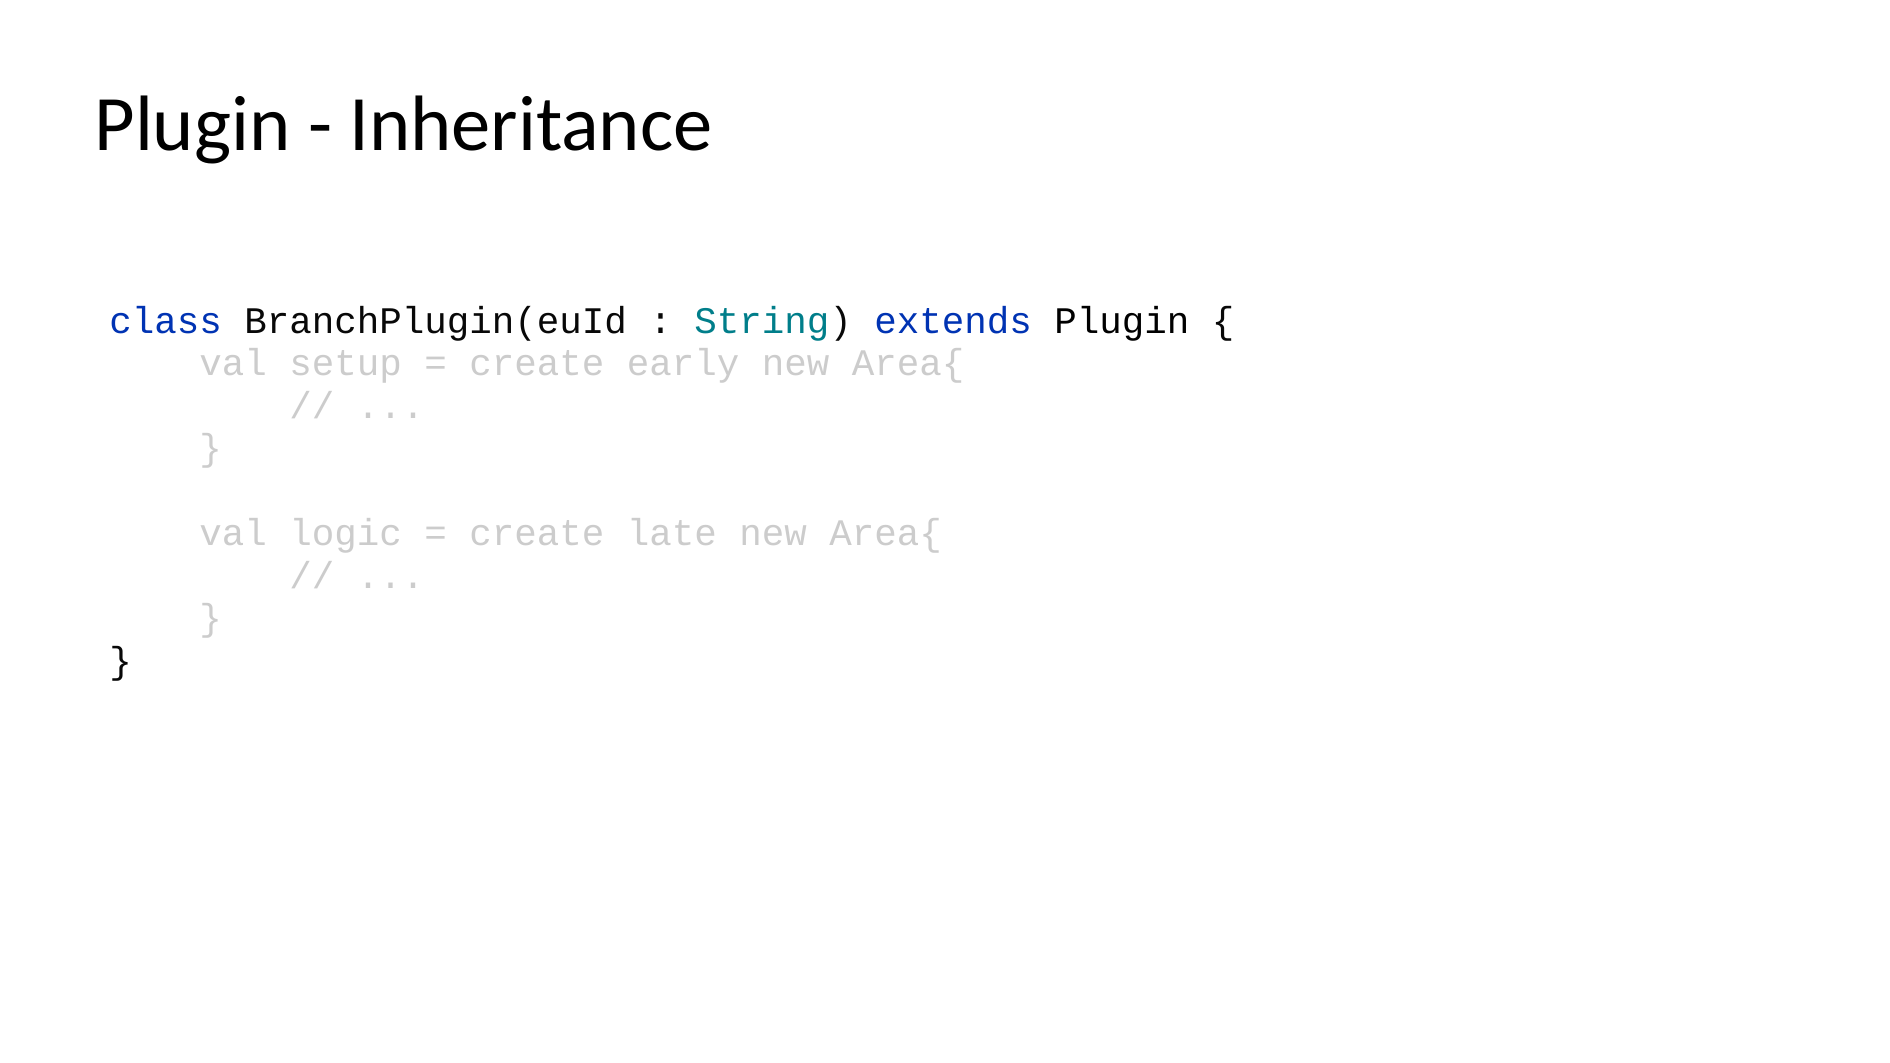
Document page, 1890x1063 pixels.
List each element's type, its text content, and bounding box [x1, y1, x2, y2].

title Plugin - Inheritance [94, 42, 1796, 220]
text_box class BranchPlugin(euId : String) extends Plugin { val setup = create early new Area{ // ... } val logic = create late new Area{ // ... } } [94, 209, 1890, 875]
